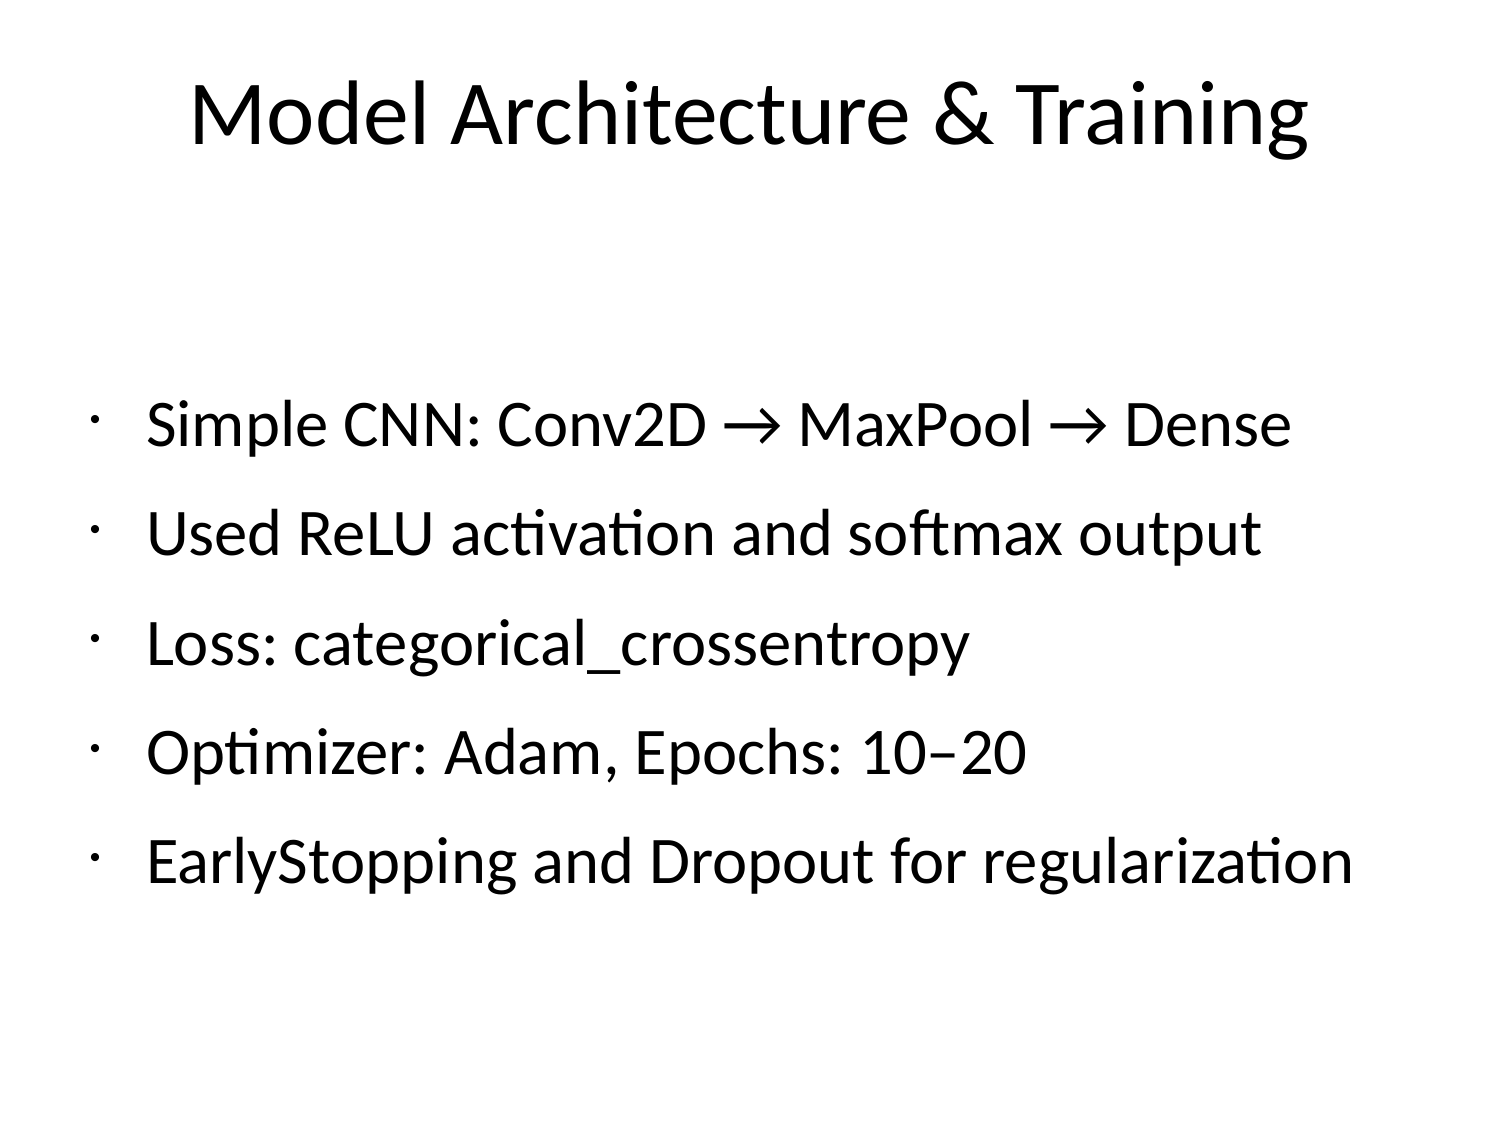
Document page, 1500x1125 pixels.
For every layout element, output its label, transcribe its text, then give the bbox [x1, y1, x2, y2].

title Model Architecture & Training [75, 45, 1425, 233]
list Simple CNN: Conv2D → MaxPool → Dense Used ReLU activation and softmax output Loss: categorical_crossentropy Optimizer: Adam, Epochs: 10–20 EarlyStopping and Dropout for regularization [75, 262, 1425, 1005]
